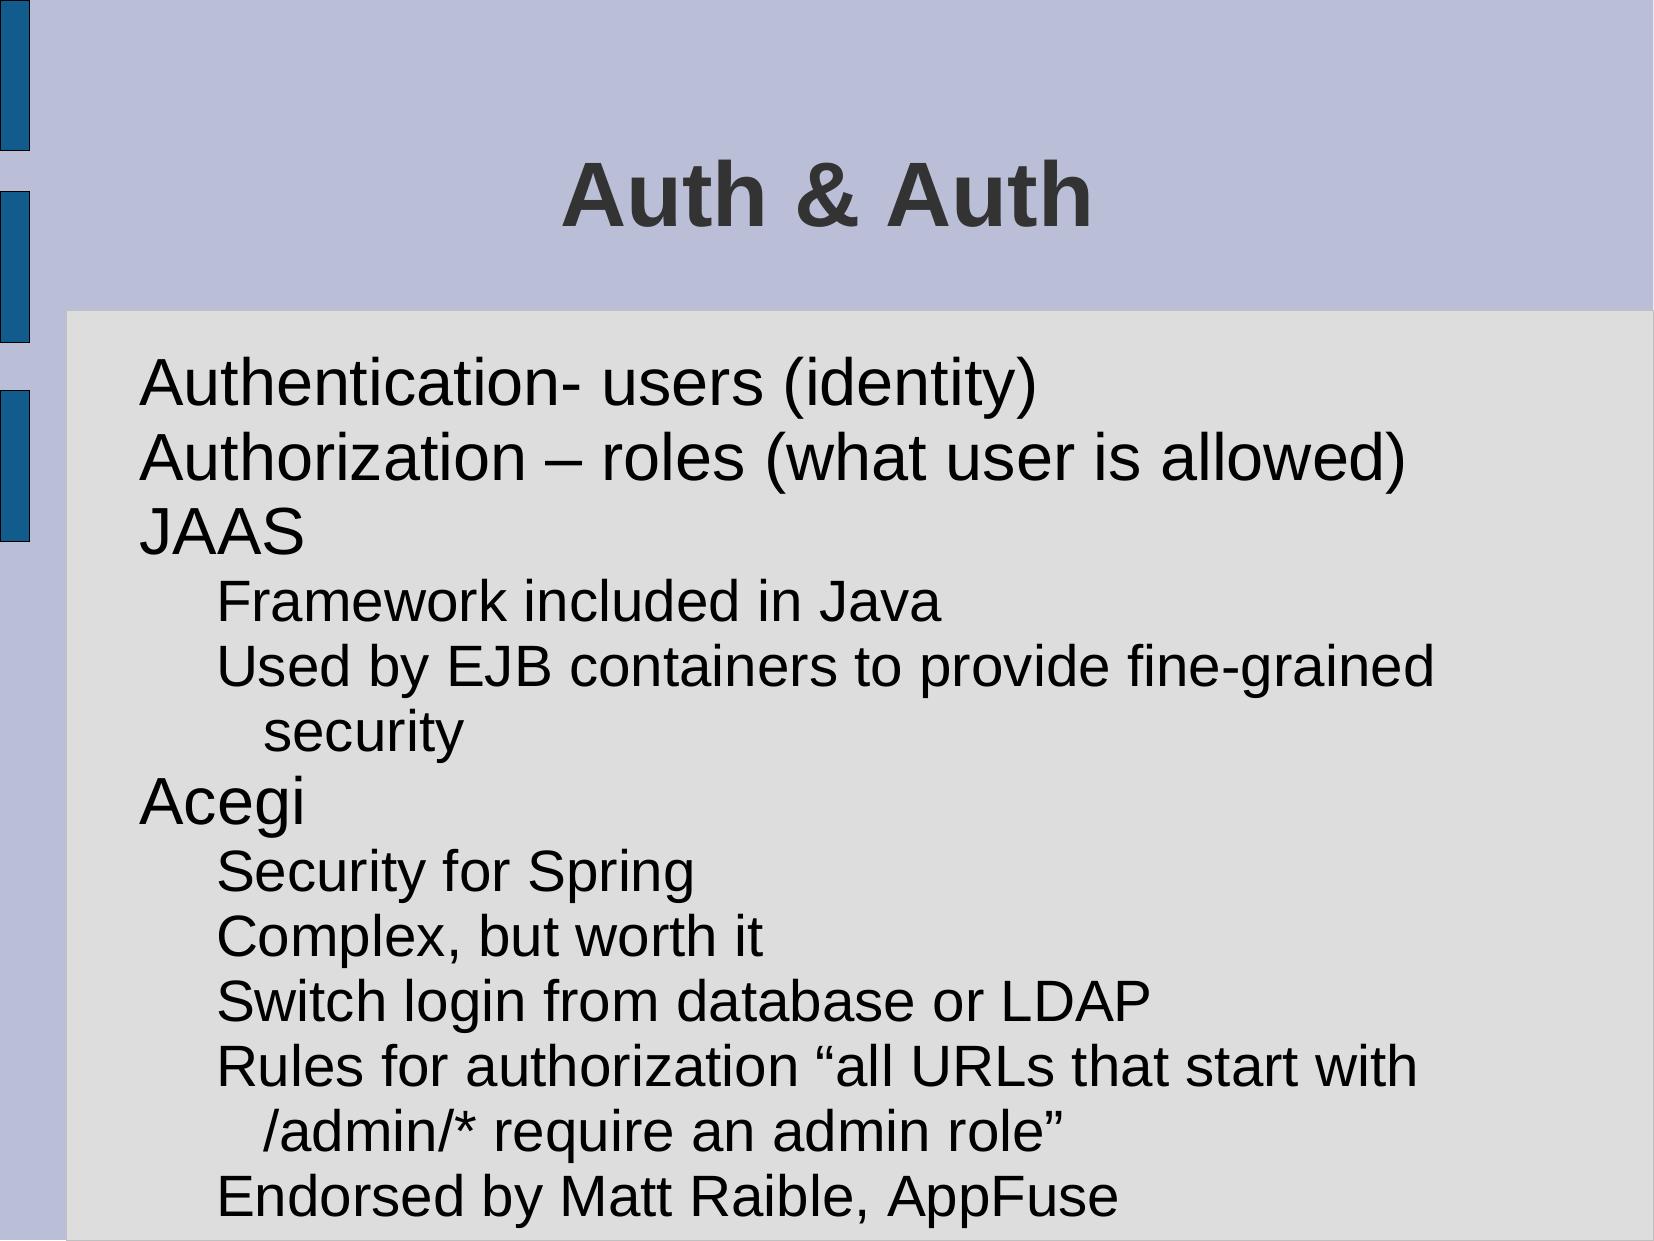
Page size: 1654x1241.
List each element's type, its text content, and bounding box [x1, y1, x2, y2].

list Authentication- users (identity) Authorization – roles (what user is allowed) JAAS Framework included in Java Used by EJB containers to provide fine-grained security Acegi Security for Spring Complex, but worth it Switch login from database or LDAP Rules for authorization “all URLs that start with /admin/* require an admin role” Endorsed by Matt Raible, AppFuse [121, 344, 1534, 1227]
title Auth & Auth [121, 91, 1534, 299]
